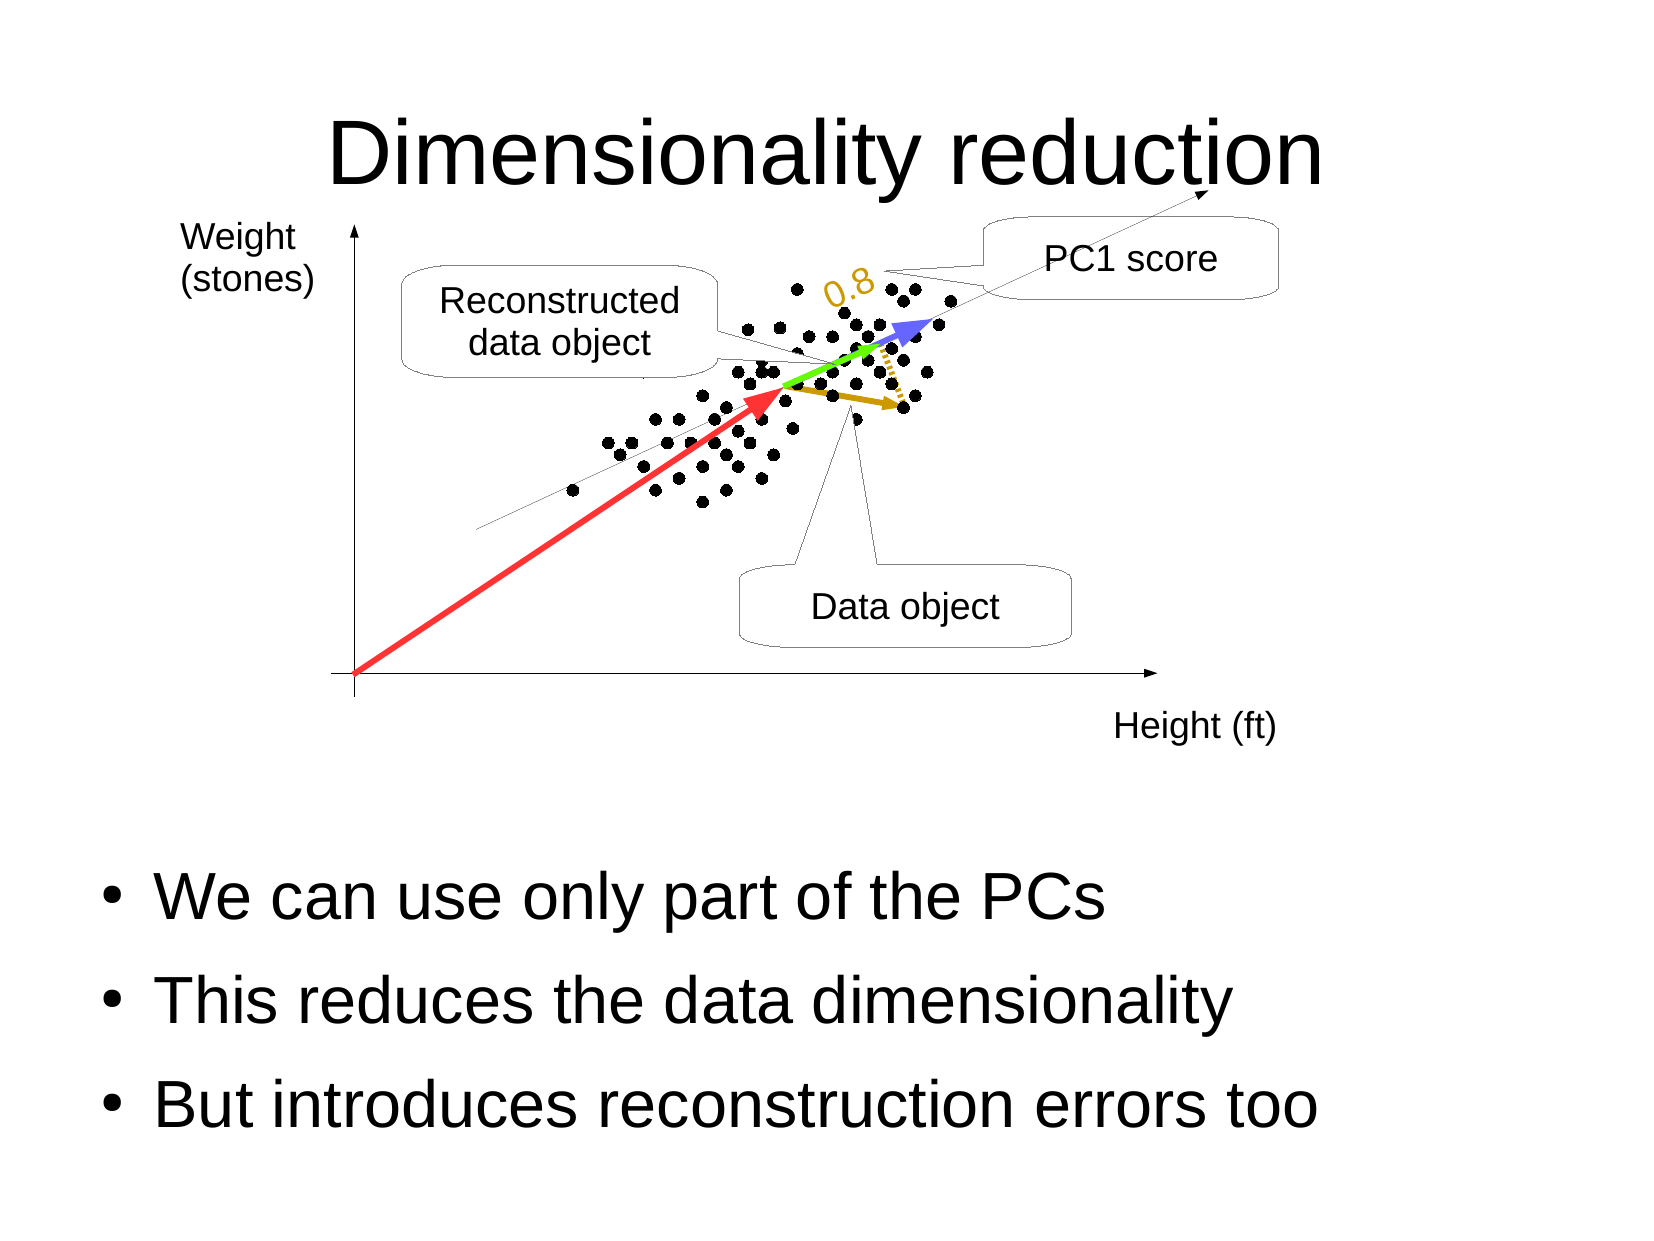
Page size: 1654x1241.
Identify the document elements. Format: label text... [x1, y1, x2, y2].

text_box [850, 377, 863, 390]
text_box [566, 484, 579, 497]
text_box [685, 437, 697, 448]
text_box [637, 460, 650, 473]
text_box [792, 347, 804, 354]
text_box [649, 484, 662, 497]
text_box [792, 382, 804, 390]
text_box [661, 437, 671, 443]
text_box [709, 417, 721, 426]
text_box [732, 460, 745, 473]
text_box [933, 318, 945, 331]
text_box 0.8 [799, 229, 936, 342]
text_box Weight (stones) [165, 208, 414, 308]
text_box [826, 389, 839, 402]
text_box [779, 394, 792, 407]
text_box [673, 413, 686, 426]
text_box [853, 413, 863, 426]
text_box [774, 321, 786, 334]
text_box [911, 332, 922, 343]
text_box [696, 460, 709, 473]
text_box [720, 484, 733, 497]
text_box Reconstructed data object [401, 265, 836, 378]
text_box [708, 437, 721, 449]
text_box [897, 354, 910, 367]
text_box [874, 366, 886, 379]
text_box [720, 401, 733, 414]
text_box PC1 score [926, 216, 1150, 292]
text_box [944, 295, 957, 308]
text_box [786, 422, 799, 435]
text_box Height (ft) [1098, 696, 1347, 796]
list We can use only part of the PCs This reduces the data dimensionality But introduces reconstruction errors too [82, 858, 1571, 1205]
text_box [841, 361, 851, 367]
text_box [708, 413, 720, 421]
text_box [767, 448, 780, 461]
text_box [661, 439, 674, 449]
text_box [696, 496, 709, 508]
text_box Data object [739, 405, 1072, 648]
text_box PC1 score [990, 216, 1279, 300]
text_box [897, 401, 910, 414]
text_box [862, 330, 875, 343]
text_box [649, 413, 662, 426]
text_box [720, 448, 733, 461]
text_box [862, 354, 875, 367]
text_box [803, 330, 816, 343]
title Dimensionality reduction [82, 49, 1571, 257]
text_box [614, 448, 627, 461]
text_box [826, 367, 839, 379]
text_box [885, 342, 898, 355]
text_box [814, 377, 827, 390]
text_box [791, 283, 804, 296]
text_box [909, 389, 922, 402]
text_box [921, 366, 934, 379]
text_box [742, 323, 754, 336]
text_box [874, 318, 886, 331]
text_box [732, 366, 745, 379]
text_box [830, 338, 839, 343]
text_box [744, 437, 756, 449]
text_box [850, 342, 862, 352]
text_box [602, 437, 615, 449]
text_box [885, 377, 898, 390]
text_box [696, 389, 709, 402]
text_box [755, 472, 768, 485]
text_box [625, 437, 638, 449]
text_box [755, 361, 780, 379]
text_box [732, 425, 745, 438]
text_box [673, 472, 686, 485]
text_box [744, 377, 756, 390]
text_box [755, 413, 768, 426]
